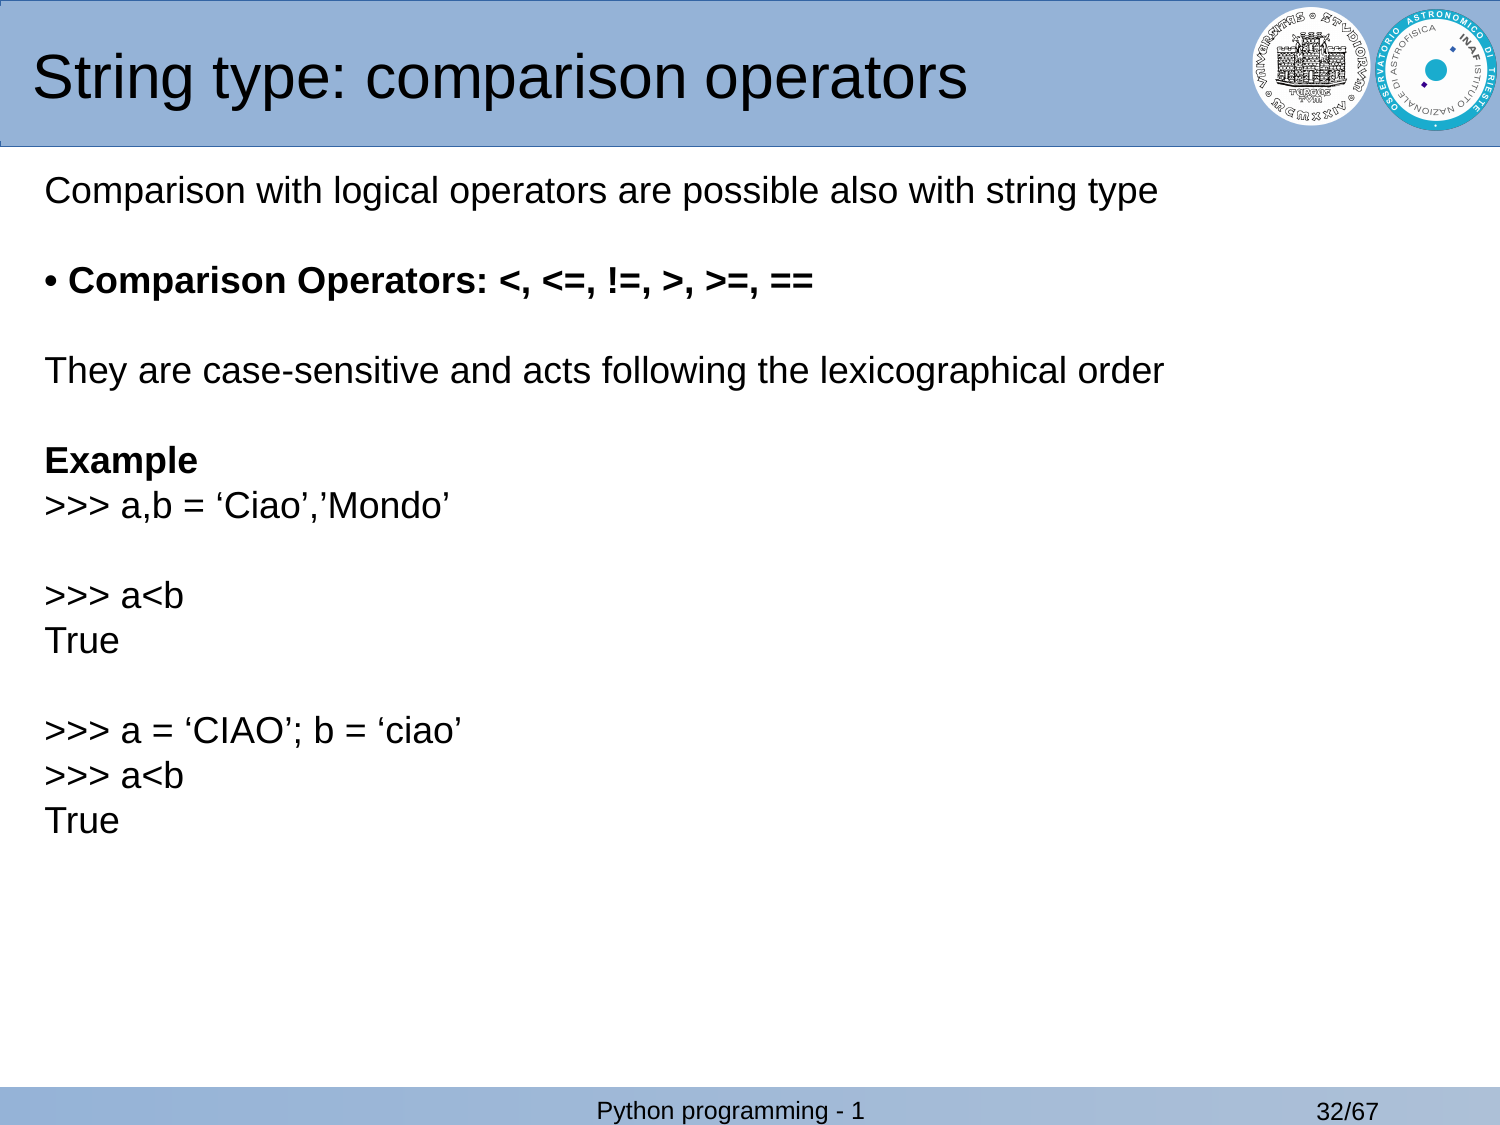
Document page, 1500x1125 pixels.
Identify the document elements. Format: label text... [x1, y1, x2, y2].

text_box String type: comparison operators [0, 5, 1253, 141]
picture [1253, 0, 1500, 156]
list Comparison with logical operators are possible also with string type • Comparison Operators: <, <=, !=, >, >=, == They are case-sensitive and acts following the lexicographical order Example >>> a,b = ‘Ciao’,’Mondo’ >>> a<b True >>> a = ‘CIAO’; b = ‘ciao’ >>> a<b True [29, 158, 1500, 1071]
